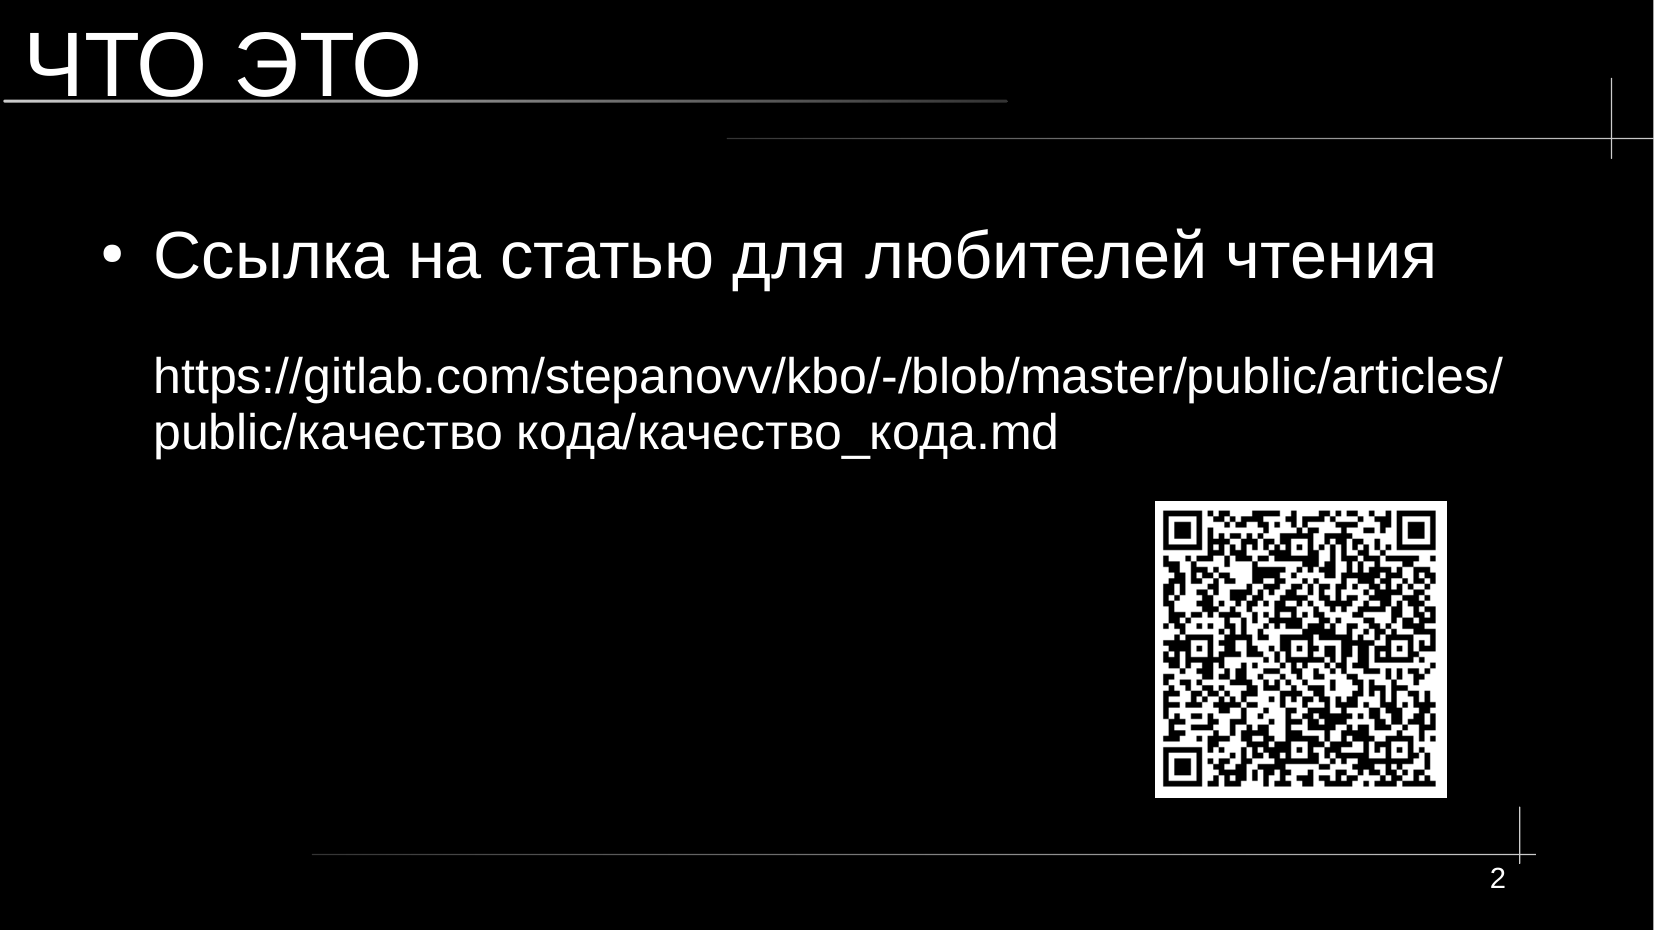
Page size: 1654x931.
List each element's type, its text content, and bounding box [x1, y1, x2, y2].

picture [1155, 501, 1447, 798]
title ЧТО ЭТО [23, 11, 1589, 119]
list Ссылка на статью для любителей чтения https://gitlab.com/stepanovv/kbo/-/blob/master/public/articles/public/качество кода/качество_кода.md [82, 217, 1571, 758]
